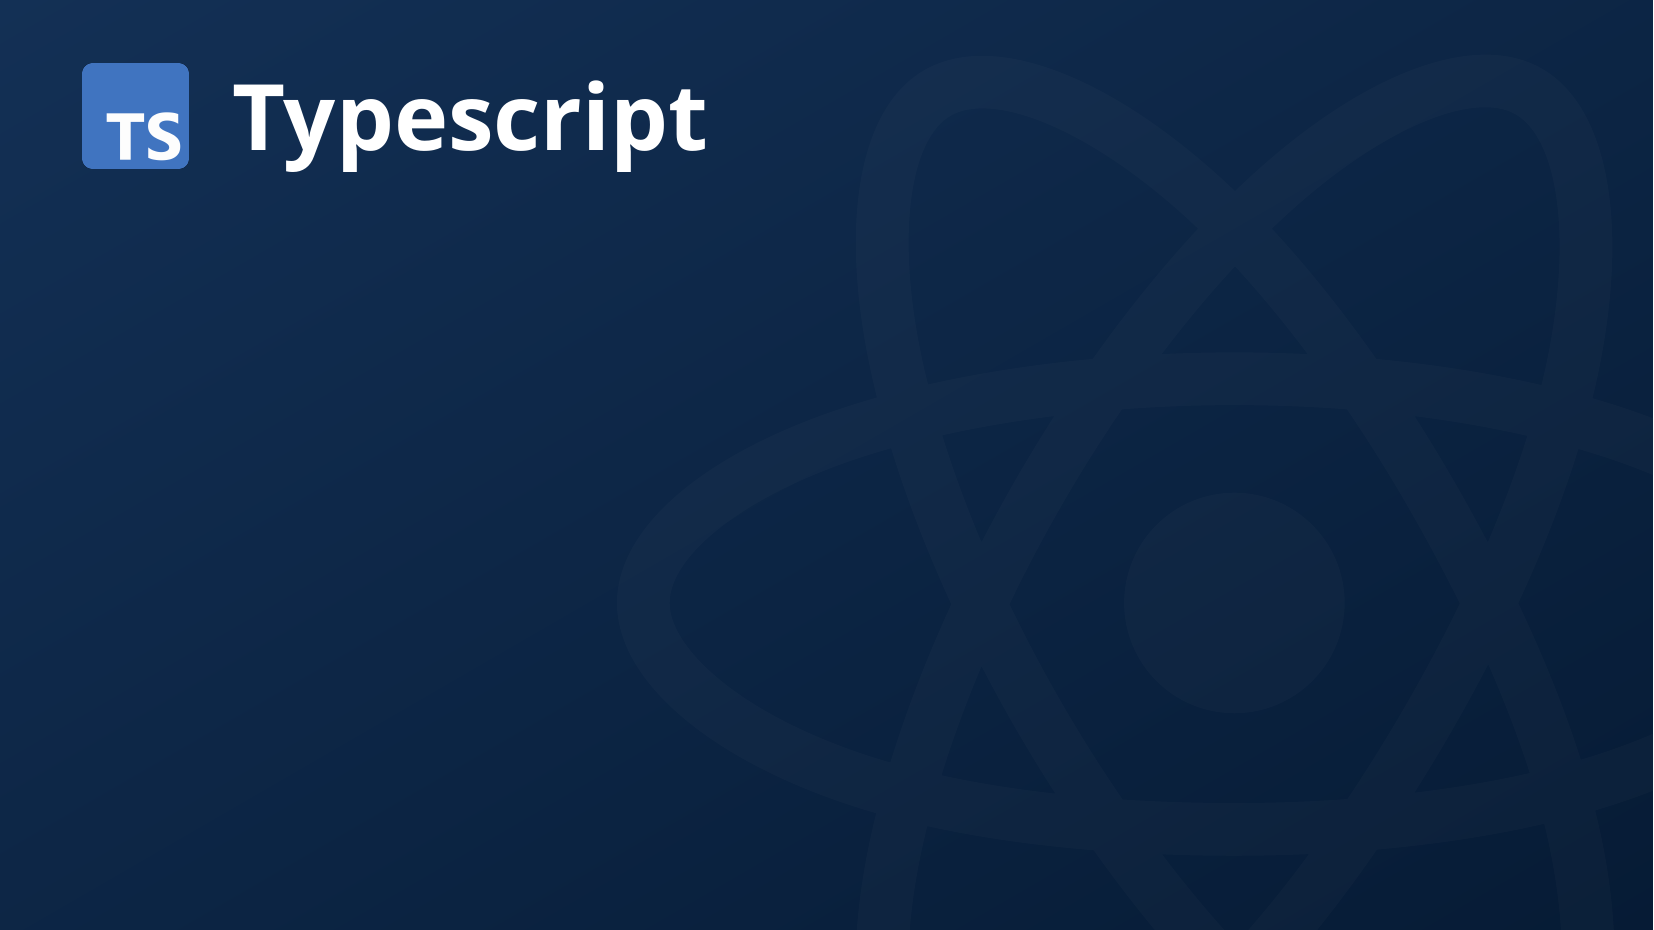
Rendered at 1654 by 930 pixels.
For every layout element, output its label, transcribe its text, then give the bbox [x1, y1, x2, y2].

picture [82, 63, 189, 169]
title Typescript [82, 37, 1571, 193]
